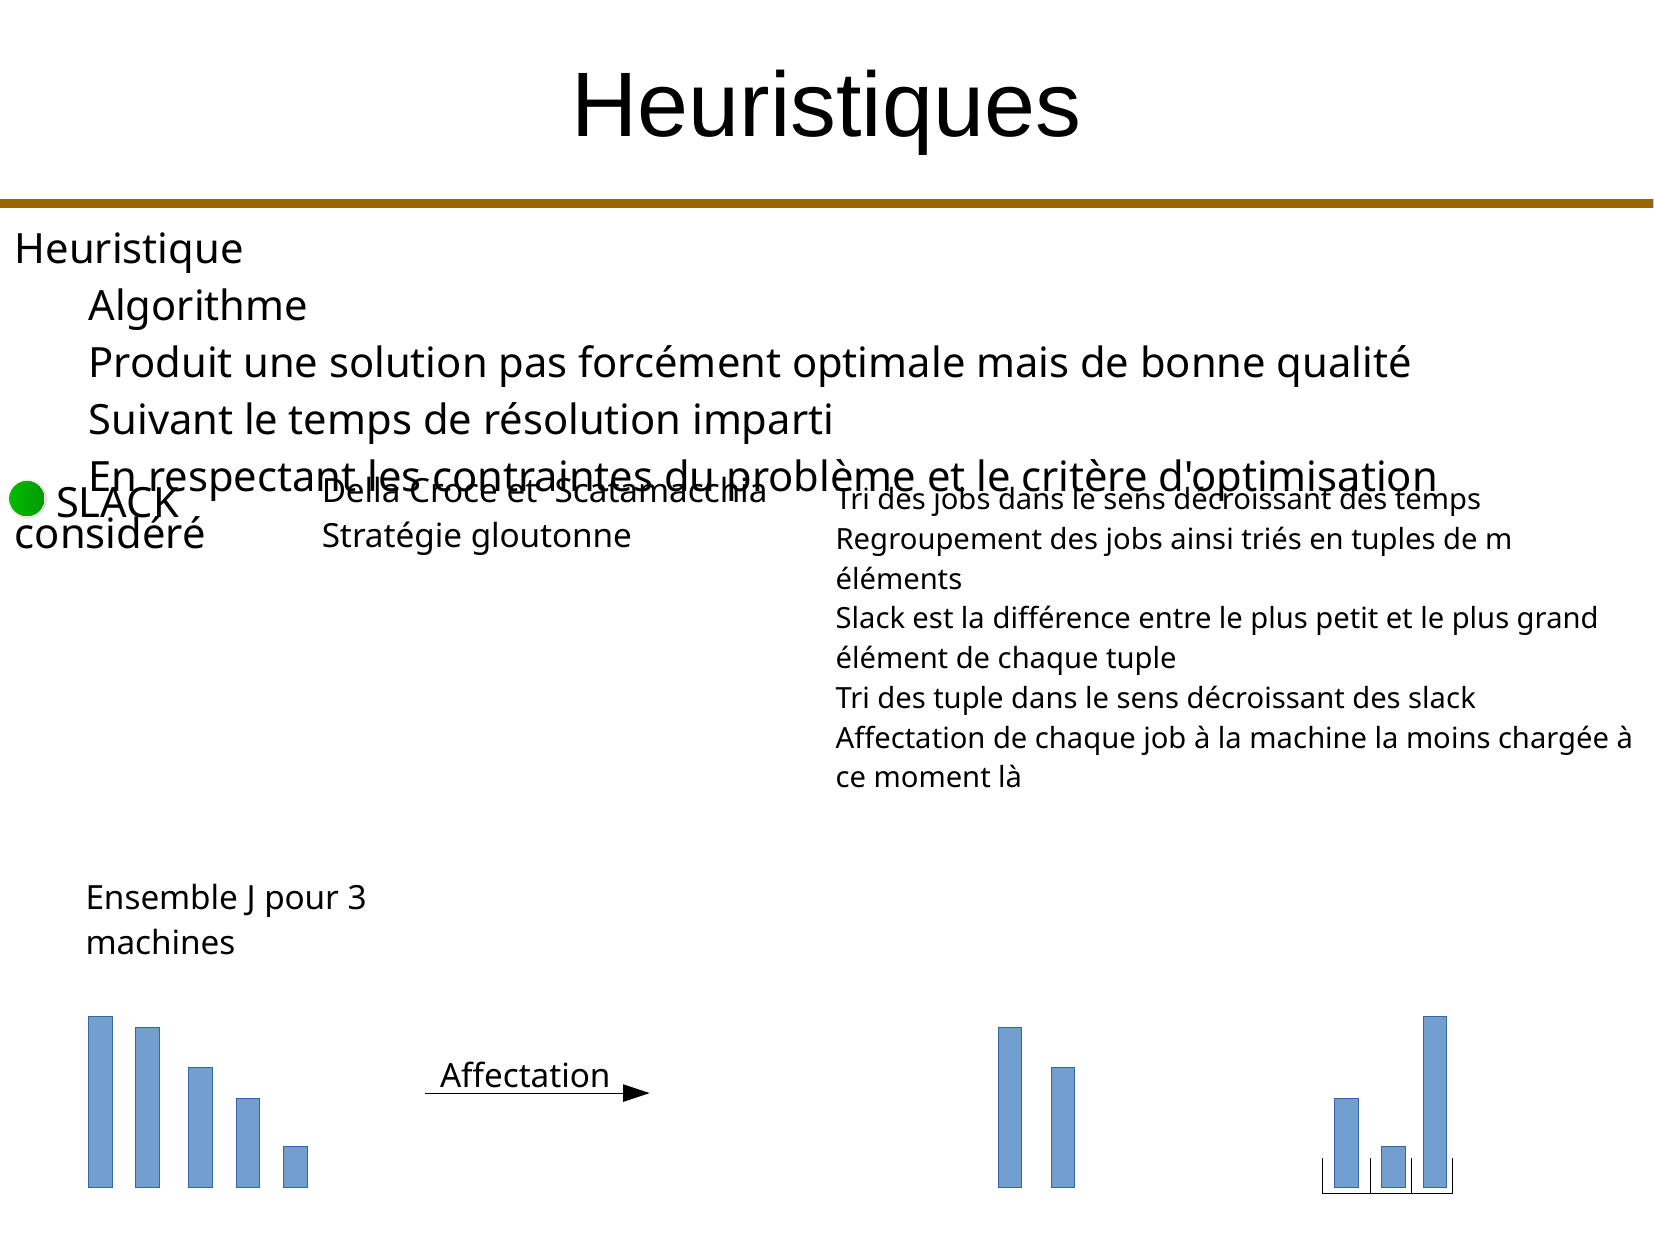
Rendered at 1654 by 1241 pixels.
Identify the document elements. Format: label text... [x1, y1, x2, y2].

text_box [1051, 1067, 1075, 1188]
text_box [1334, 1098, 1359, 1188]
text_box [188, 1067, 213, 1188]
text_box [1381, 1146, 1406, 1188]
picture [6, 478, 50, 521]
text_box [88, 1016, 113, 1188]
text_box SLACK [41, 464, 225, 528]
text_box [283, 1146, 308, 1188]
text_box Ensemble J pour 3 machines [70, 866, 532, 920]
text_box [1423, 1016, 1447, 1188]
text_box Affectation [425, 1044, 674, 1136]
text_box Tri des jobs dans le sens décroissant des temps Regroupement des jobs ainsi triés en tuples de m éléments Slack est la différence entre le plus petit et le plus grand élément de chaque tuple Tri des tuple dans le sens décroissant des slack Affectation de chaque job à la machine la moins chargée à ce moment là [820, 471, 1654, 723]
text_box Heuristique Algorithme Produit une solution pas forcément optimale mais de bonne qualité Suivant le temps de résolution imparti En respectant les contraintes du problème et le critère d'optimisation considéré [0, 211, 1654, 465]
text_box [236, 1098, 260, 1188]
text_box [135, 1027, 160, 1188]
title Heuristiques [82, 34, 1571, 175]
text_box Della Croce et Scatamacchia Stratégie gloutonne [307, 459, 810, 551]
text_box [998, 1027, 1022, 1188]
